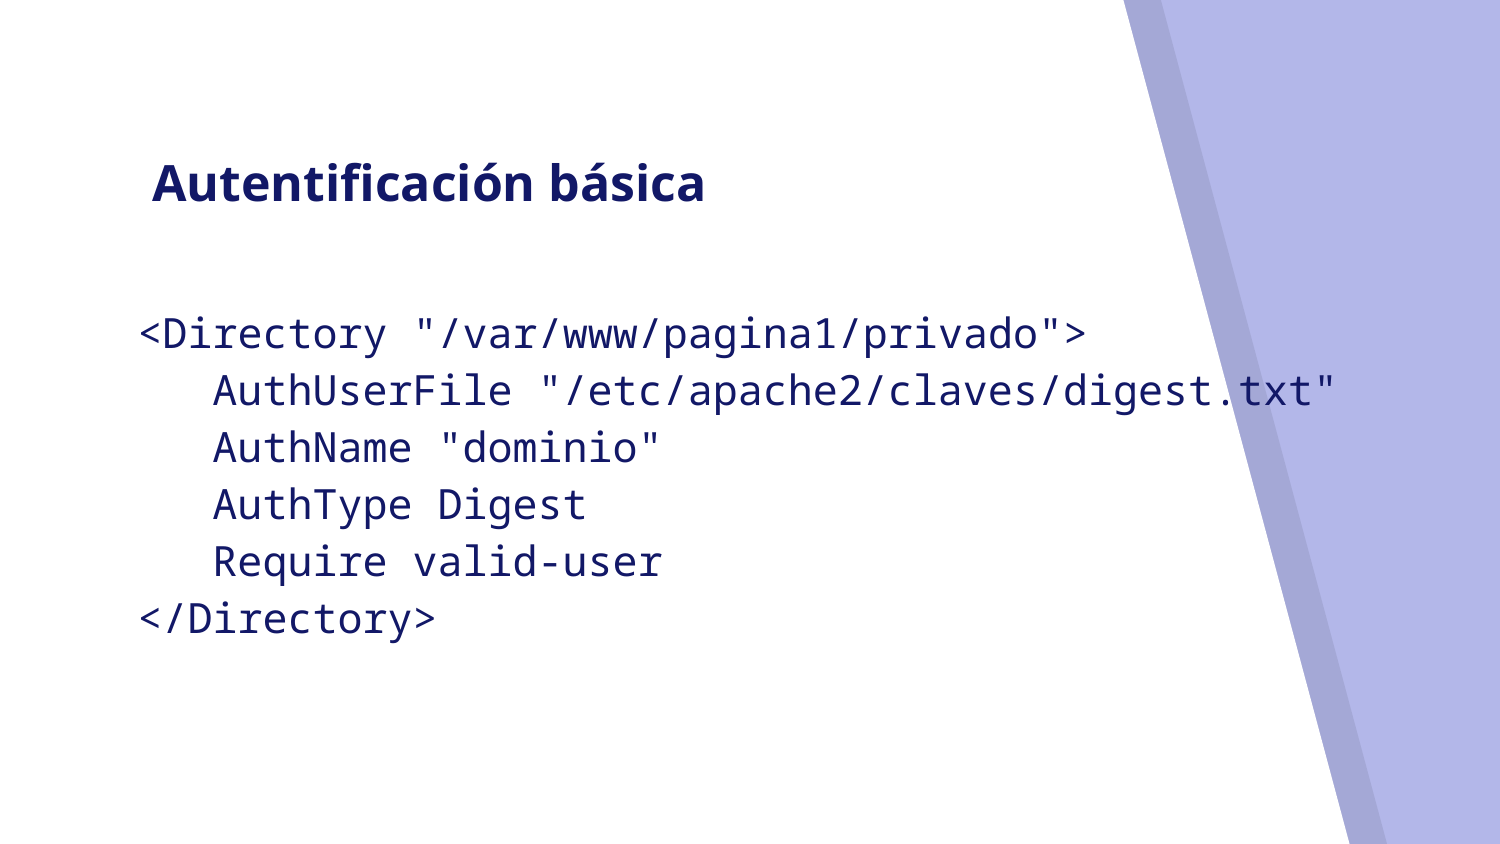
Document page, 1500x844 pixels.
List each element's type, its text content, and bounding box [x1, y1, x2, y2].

text_box <Directory "/var/www/pagina1/privado"> AuthUserFile "/etc/apache2/claves/digest.txt" AuthName "dominio" AuthType Digest Require valid-user </Directory> [137, 246, 1394, 844]
title Autentificación básica [137, 146, 1011, 227]
